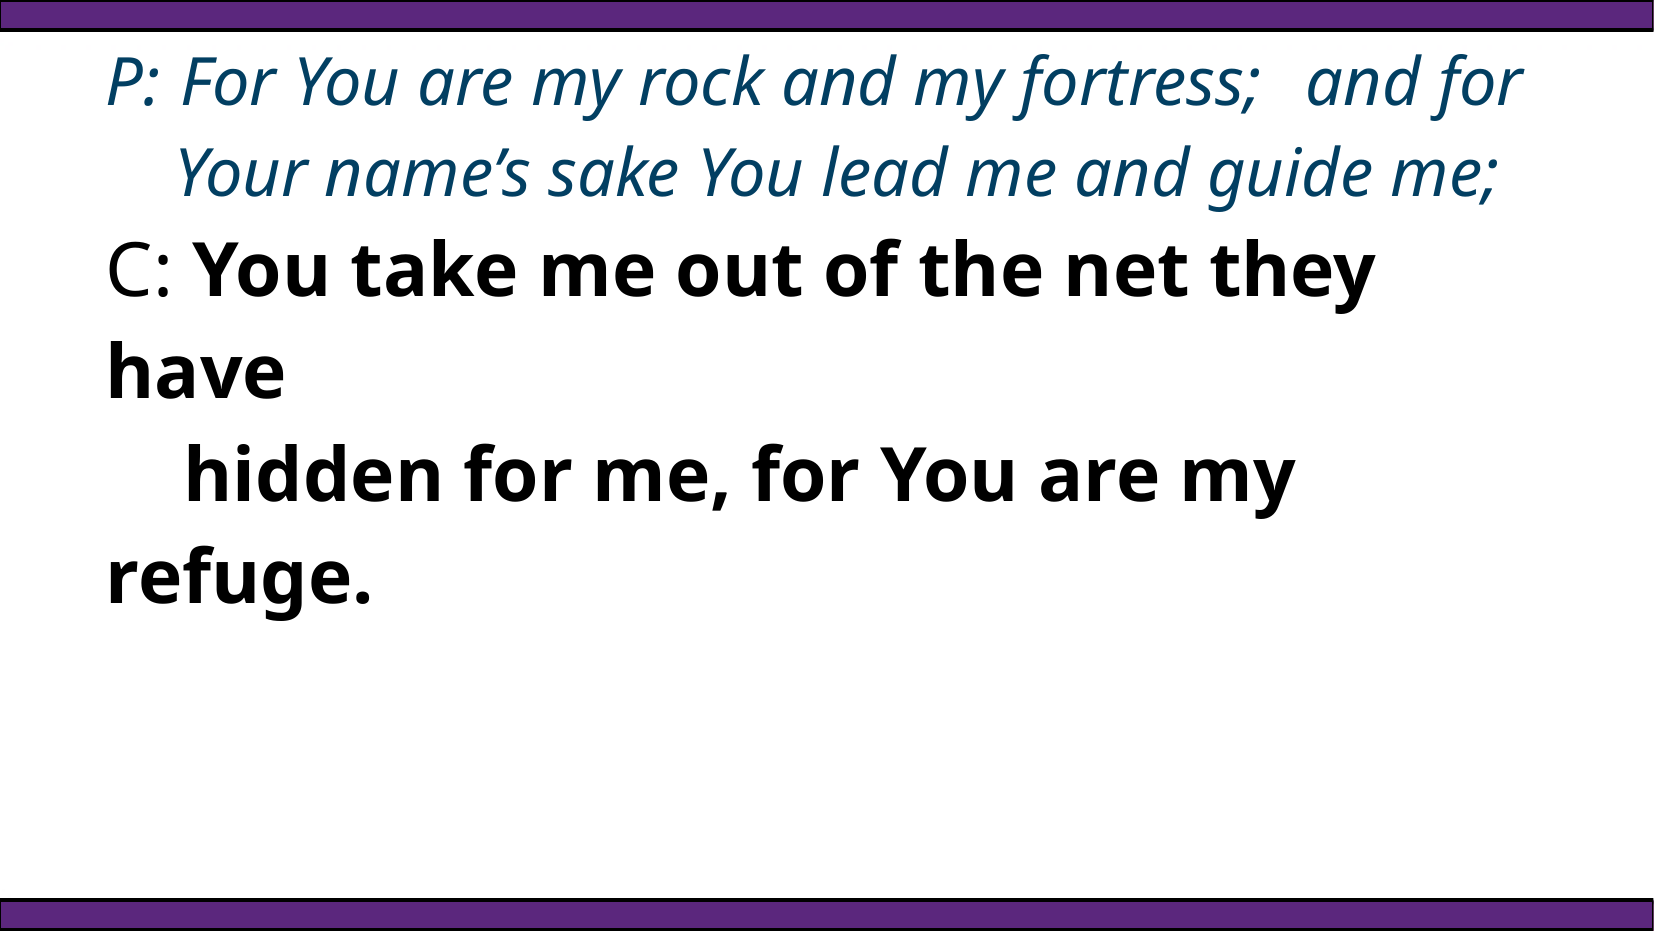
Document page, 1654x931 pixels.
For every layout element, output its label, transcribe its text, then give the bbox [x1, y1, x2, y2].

text_box P: For You are my rock and my fortress; and for Your name’s sake You lead me and guide me; C: You take me out of the net they have hidden for me, for You are my refuge. [90, 27, 1563, 421]
text_box [0, 0, 1654, 31]
picture [0, 31, 1654, 900]
text_box [0, 900, 1654, 931]
